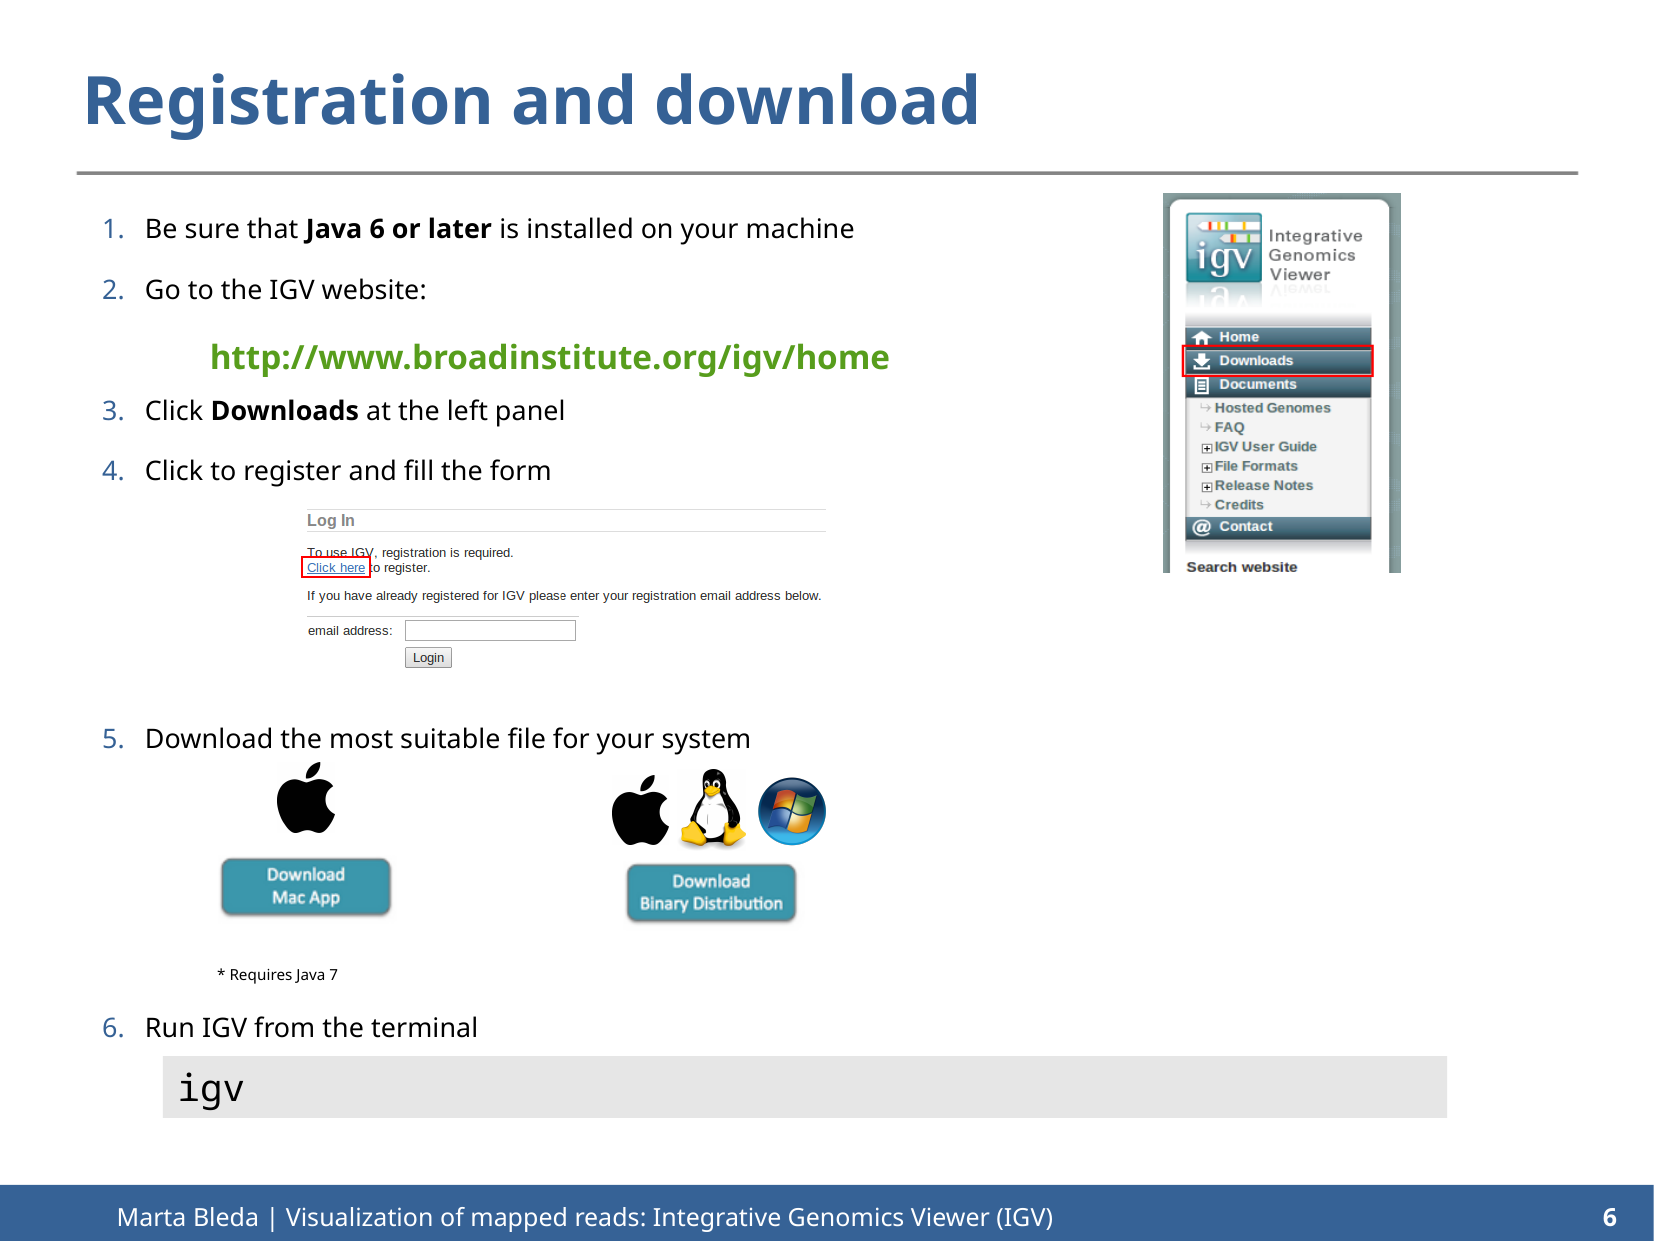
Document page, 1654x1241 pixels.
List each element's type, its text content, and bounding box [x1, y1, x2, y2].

picture [677, 769, 746, 851]
picture [211, 851, 401, 928]
picture [753, 777, 831, 855]
picture [1163, 193, 1401, 573]
picture [298, 503, 826, 678]
picture [74, 170, 1580, 175]
picture [615, 860, 808, 931]
picture [277, 762, 335, 833]
list Be sure that Java 6 or later is installed on your machine Go to the IGV website: Click Downloads at the left panel Click to register and fill the form Download the most suitable file for your system * Requires Java 7 Run IGV from the terminal [87, 210, 1548, 1047]
title Registration and download [82, 49, 1571, 148]
text_box igv [162, 1056, 1448, 1118]
picture [612, 775, 669, 846]
